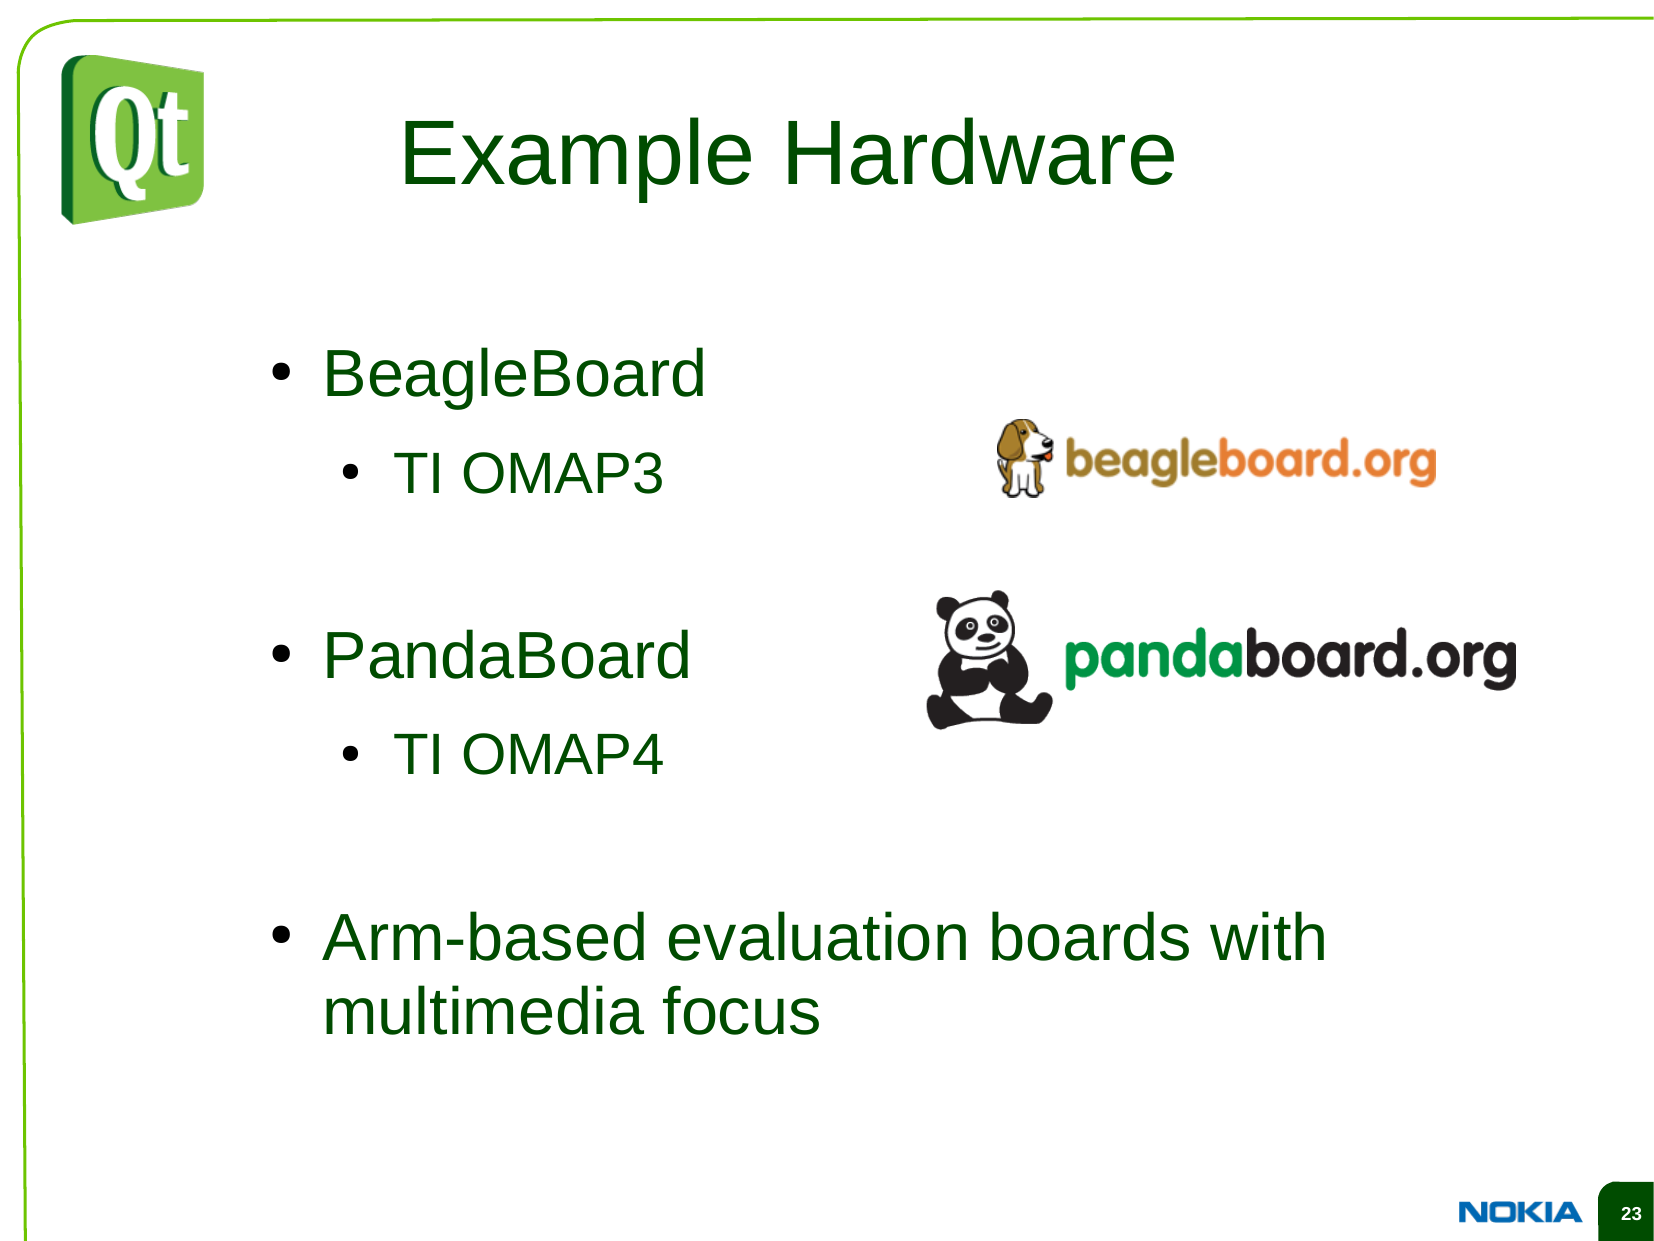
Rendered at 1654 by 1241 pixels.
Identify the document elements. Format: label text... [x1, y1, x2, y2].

list BeagleBoard TI OMAP3 PandaBoard TI OMAP4 Arm-based evaluation boards with multimedia focus [251, 336, 1571, 1141]
title Example Hardware [251, 56, 1327, 250]
picture [61, 55, 204, 225]
picture [1459, 1201, 1583, 1223]
picture [997, 419, 1436, 498]
picture [921, 588, 1516, 736]
